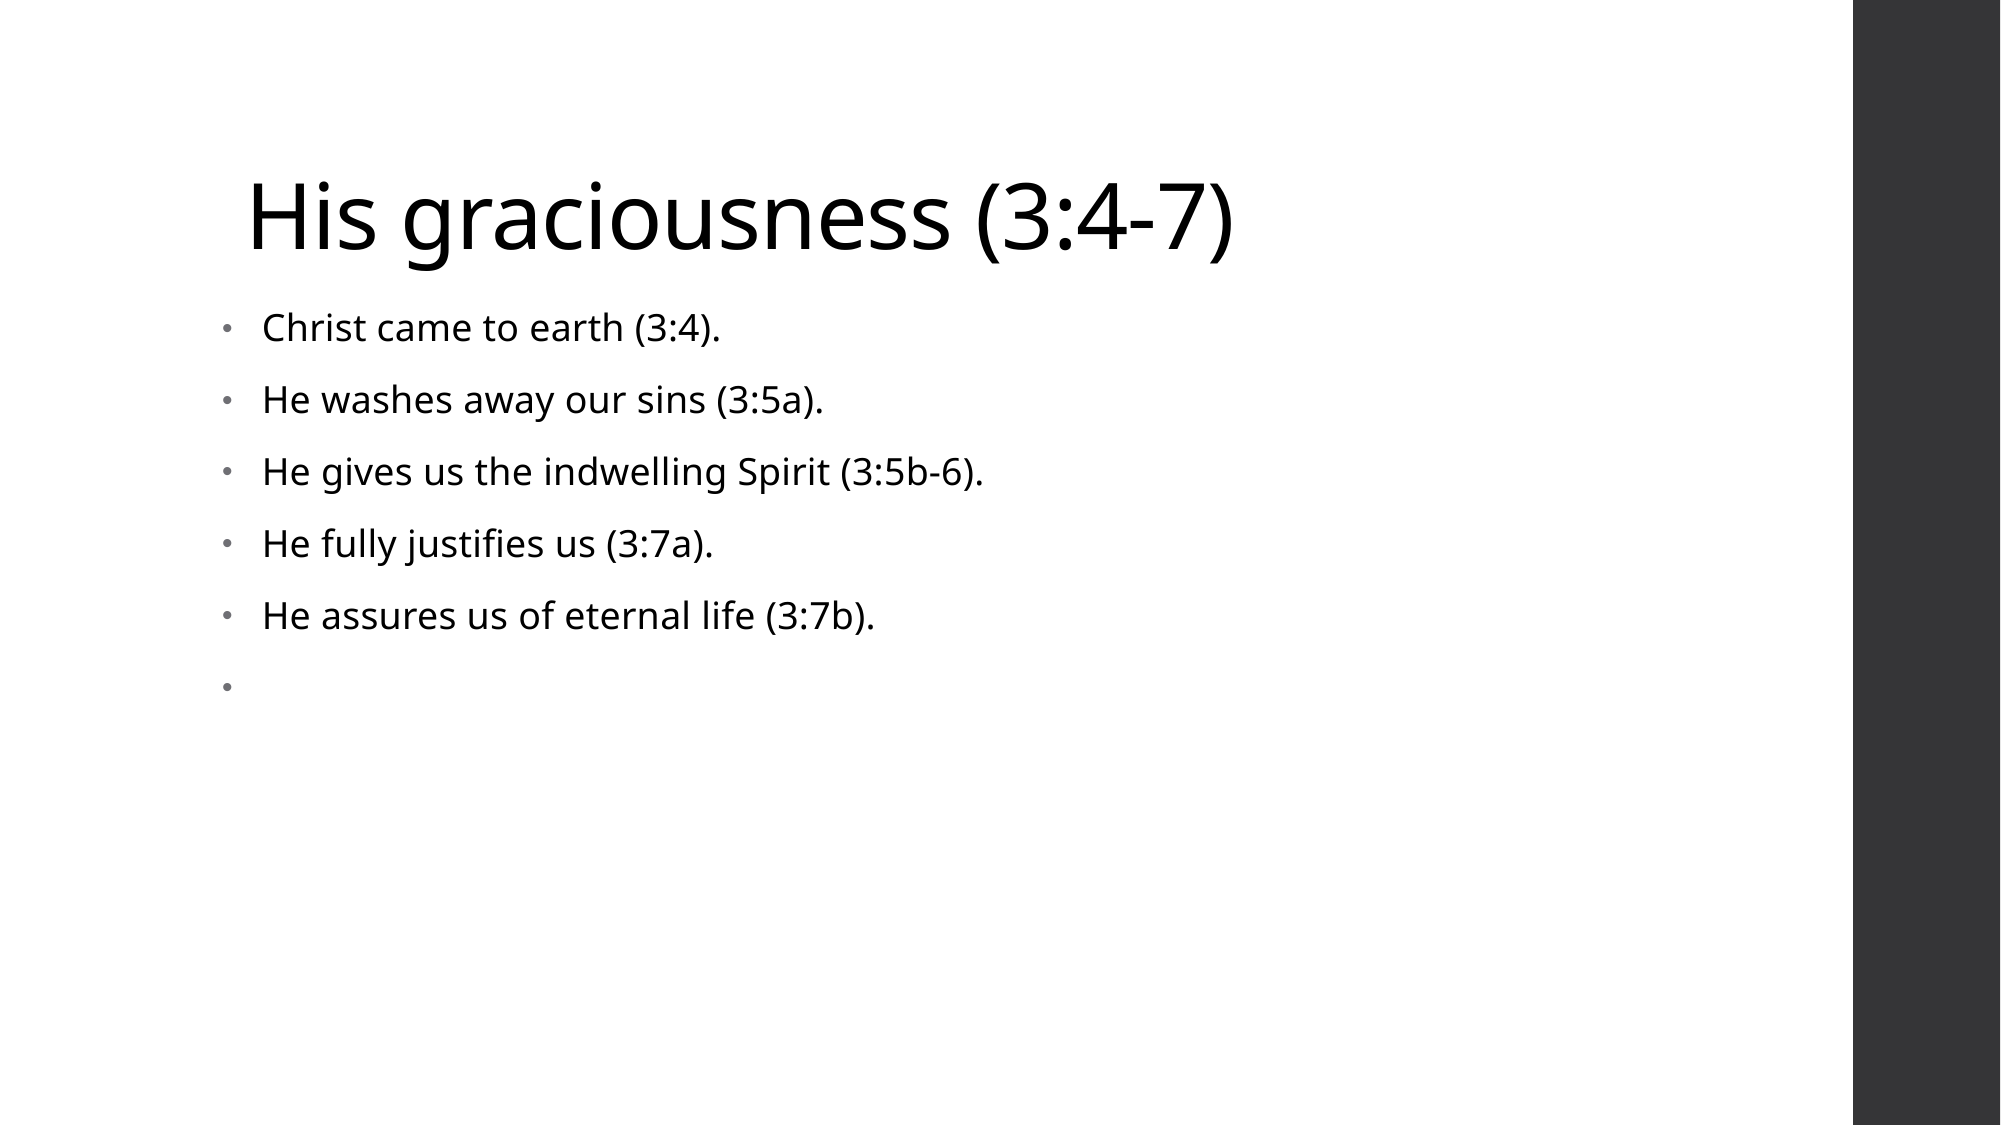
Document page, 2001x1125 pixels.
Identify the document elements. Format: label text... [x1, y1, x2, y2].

list Christ came to earth (3:4). He washes away our sins (3:5a). He gives us the indwelling Spirit (3:5b-6). He fully justifies us (3:7a). He assures us of eternal life (3:7b). [206, 299, 1617, 1014]
title His graciousness (3:4-7) [206, 60, 1797, 278]
